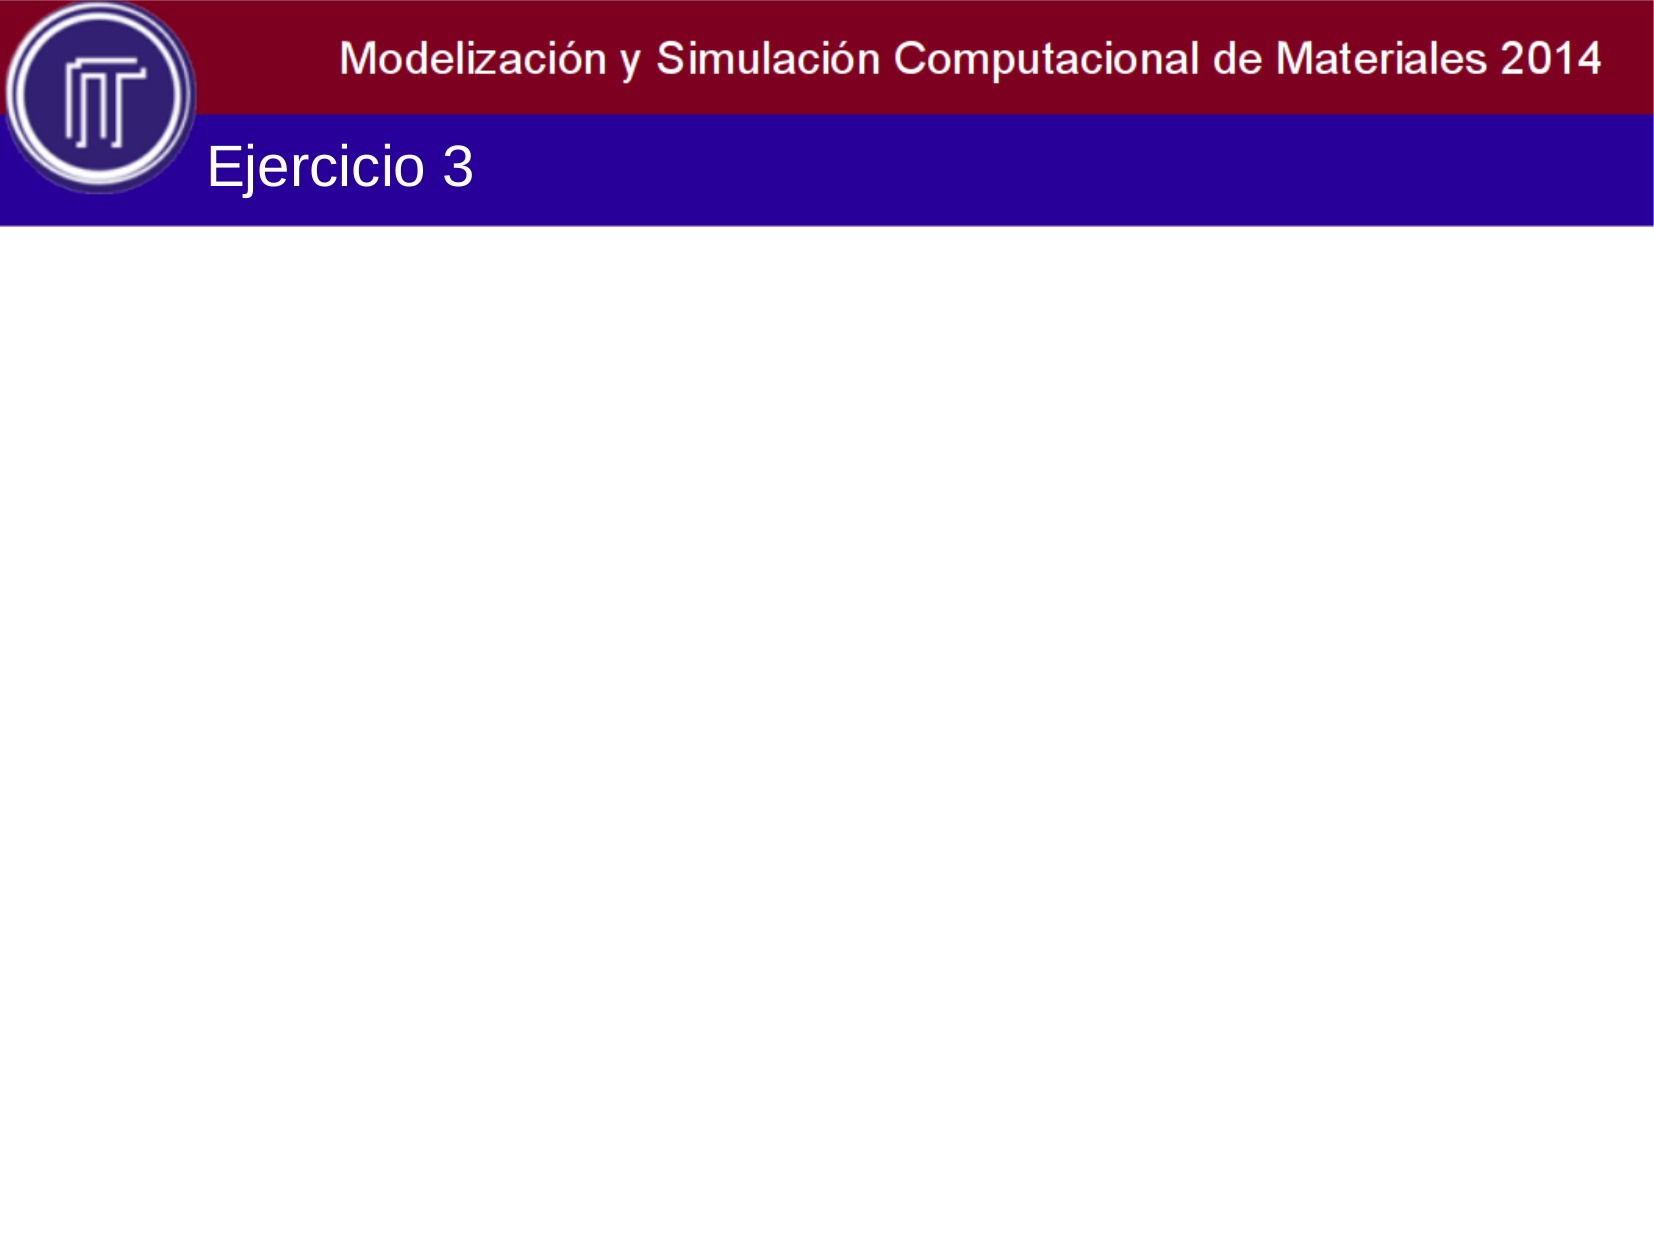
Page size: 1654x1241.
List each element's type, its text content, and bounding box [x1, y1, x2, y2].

text_box Ejercicio 3 [191, 126, 1392, 207]
picture [0, 0, 1654, 1241]
